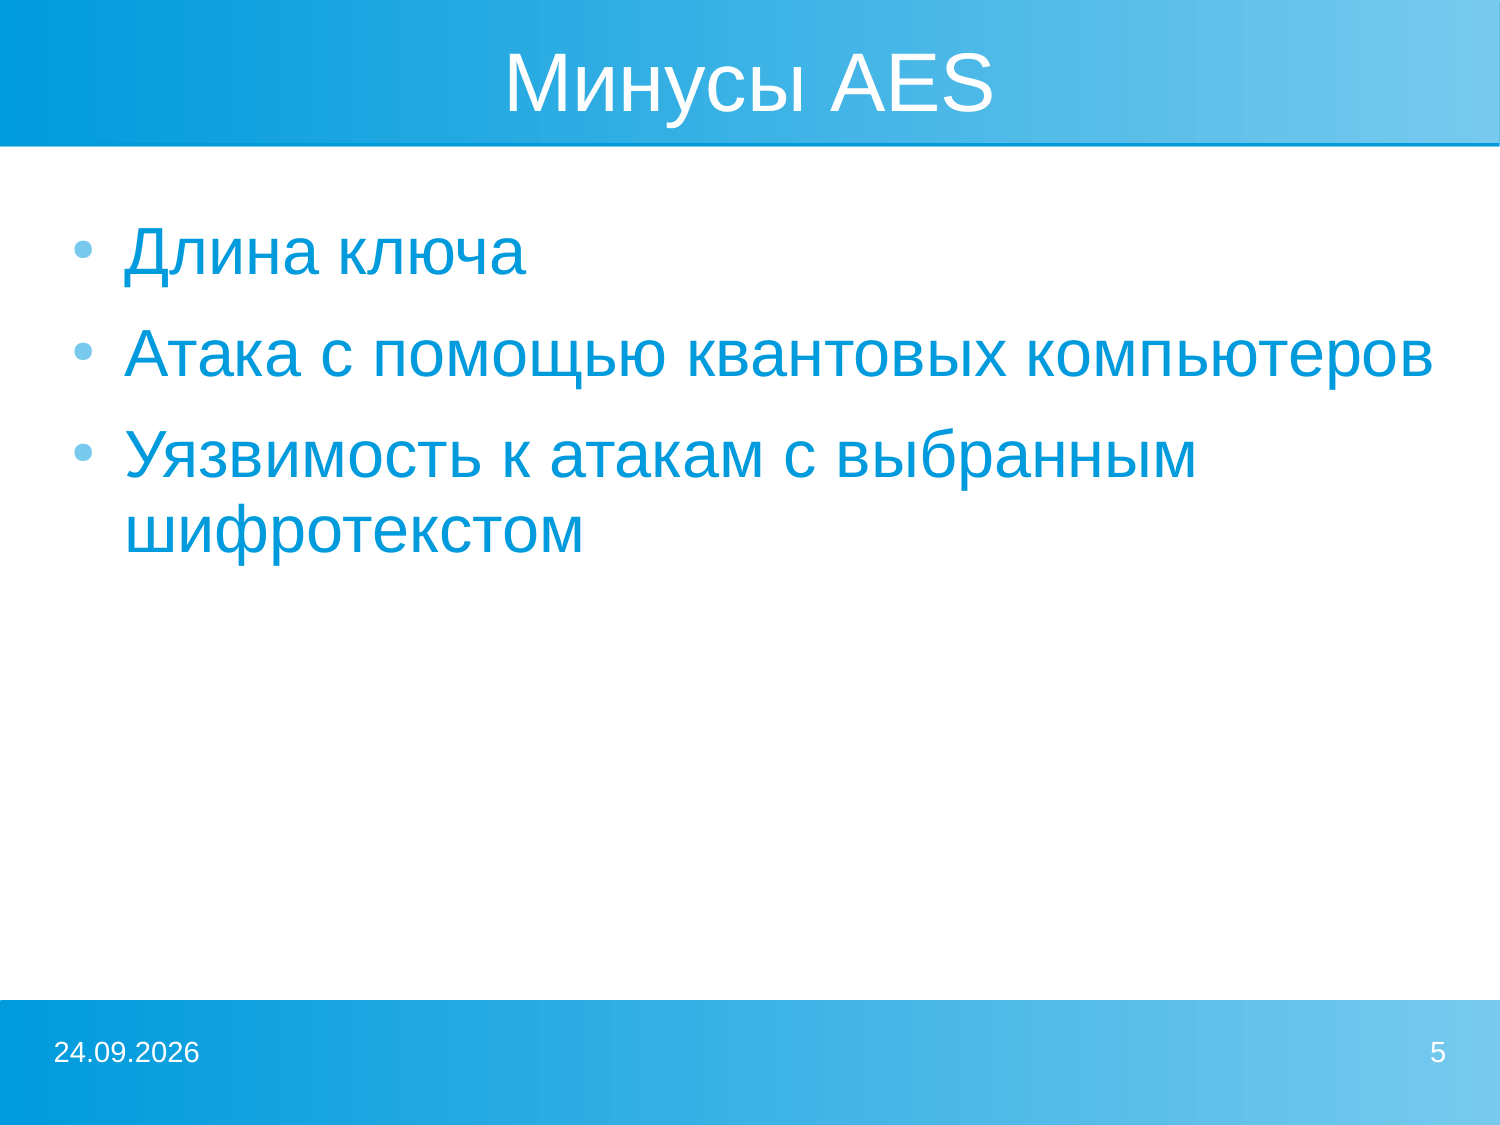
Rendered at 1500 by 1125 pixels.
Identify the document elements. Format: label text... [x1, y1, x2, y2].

title Минусы AES [53, 35, 1447, 131]
list Длина ключа Атака с помощью квантовых компьютеров Уязвимость к атакам с выбранным шифротекстом [53, 214, 1447, 929]
